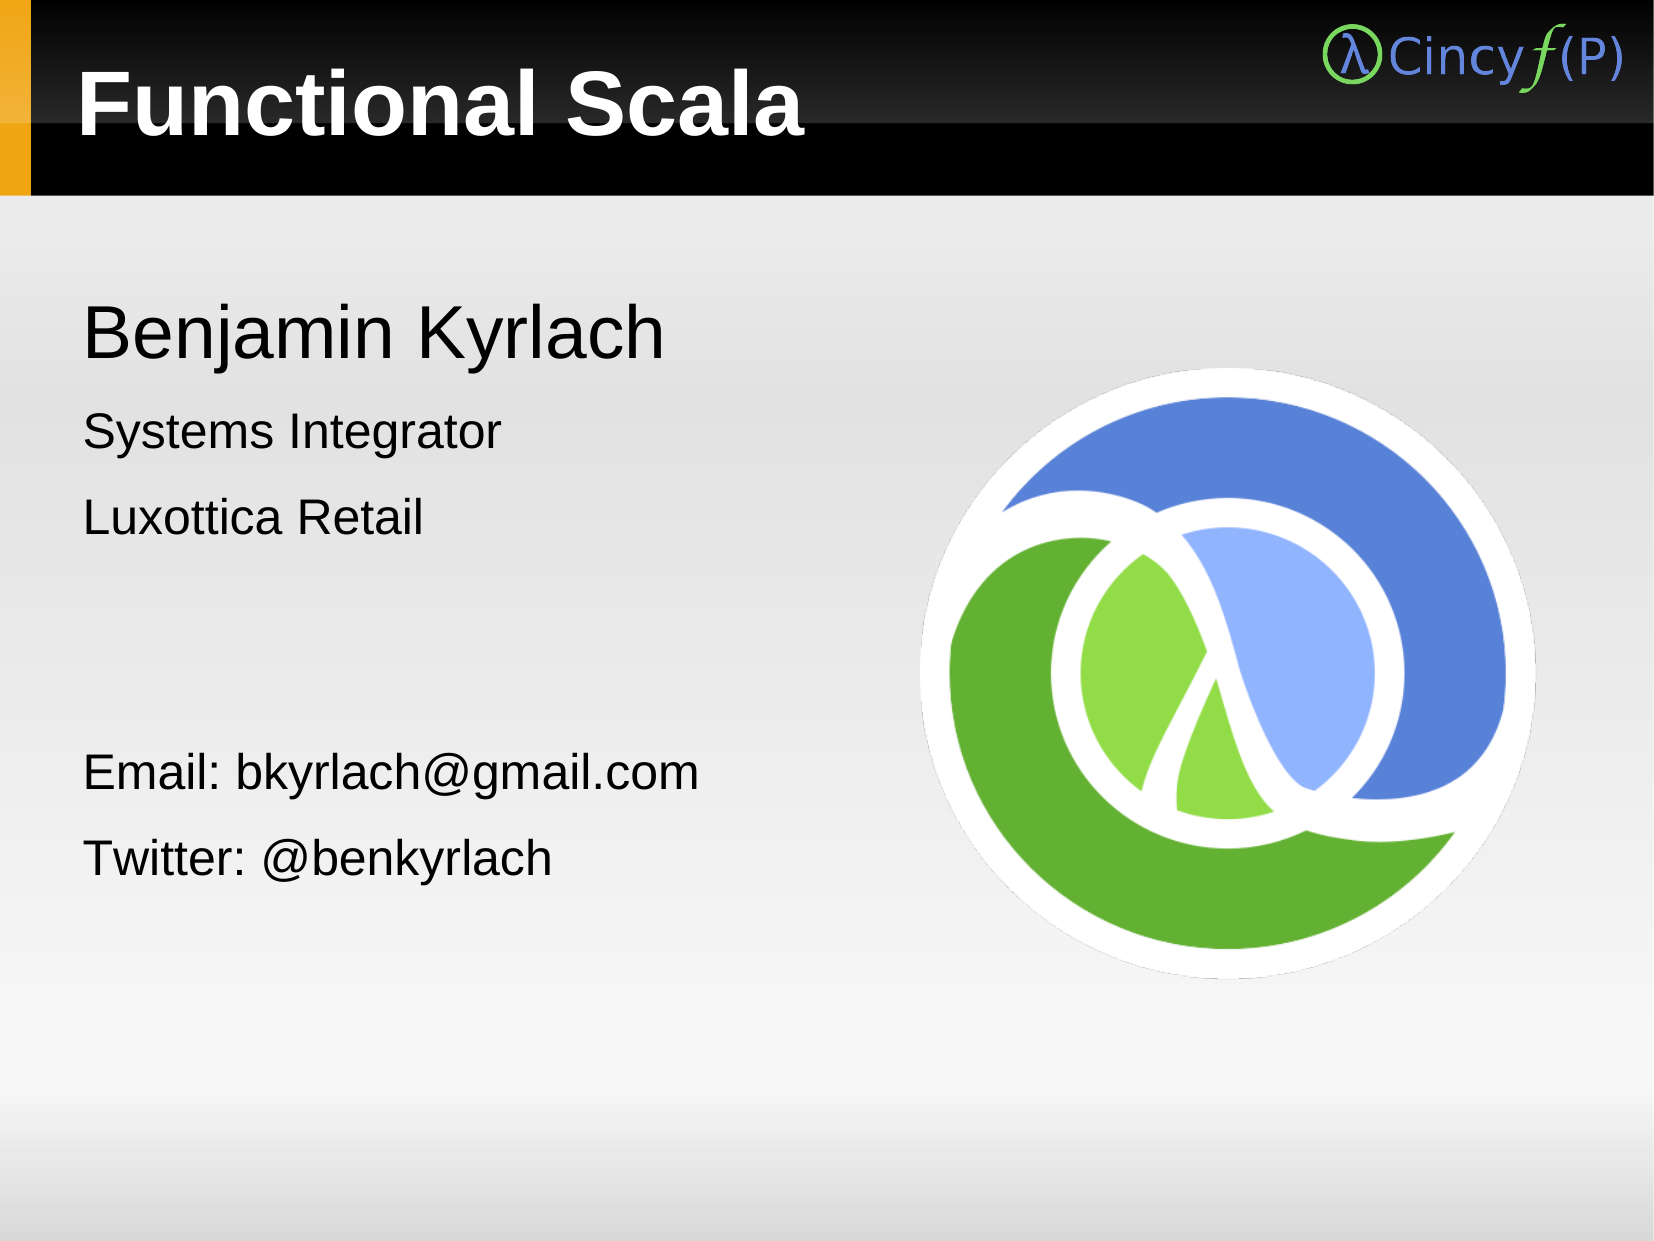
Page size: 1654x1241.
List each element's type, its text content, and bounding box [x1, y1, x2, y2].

title Functional Scala [76, 0, 1565, 208]
list Benjamin Kyrlach Systems Integrator Luxottica Retail Email: bkyrlach@gmail.com Twitter: @benkyrlach [82, 290, 901, 1094]
picture [0, 0, 1654, 1241]
